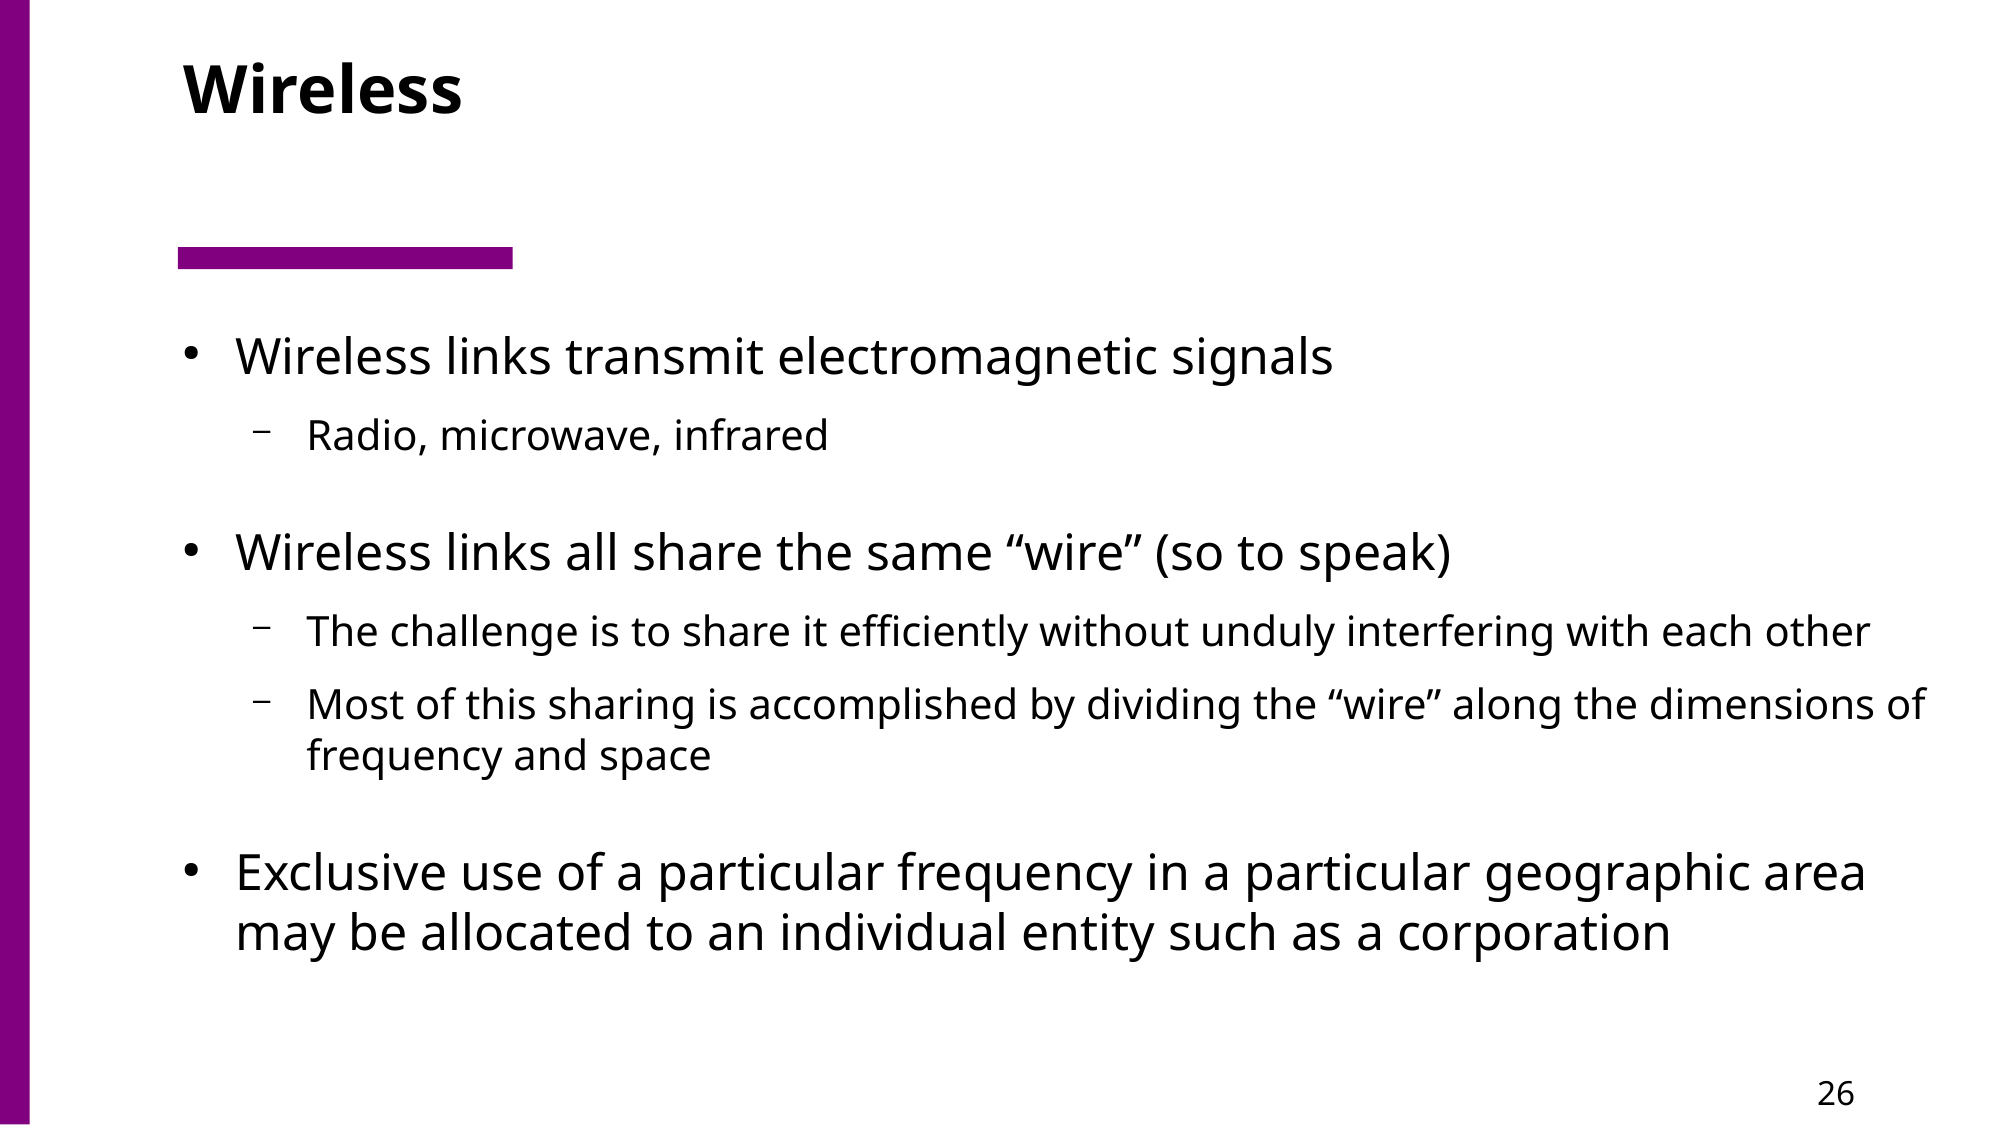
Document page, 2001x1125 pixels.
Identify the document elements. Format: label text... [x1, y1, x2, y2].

title Wireless [133, 0, 1946, 135]
list Wireless links transmit electromagnetic signals Radio, microwave, infrared Wireless links all share the same “wire” (so to speak) The challenge is to share it efficiently without unduly interfering with each other Most of this sharing is accomplished by dividing the “wire” along the dimensions of frequency and space Exclusive use of a particular frequency in a particular geographic area may be allocated to an individual entity such as a corporation [149, 184, 1959, 1024]
